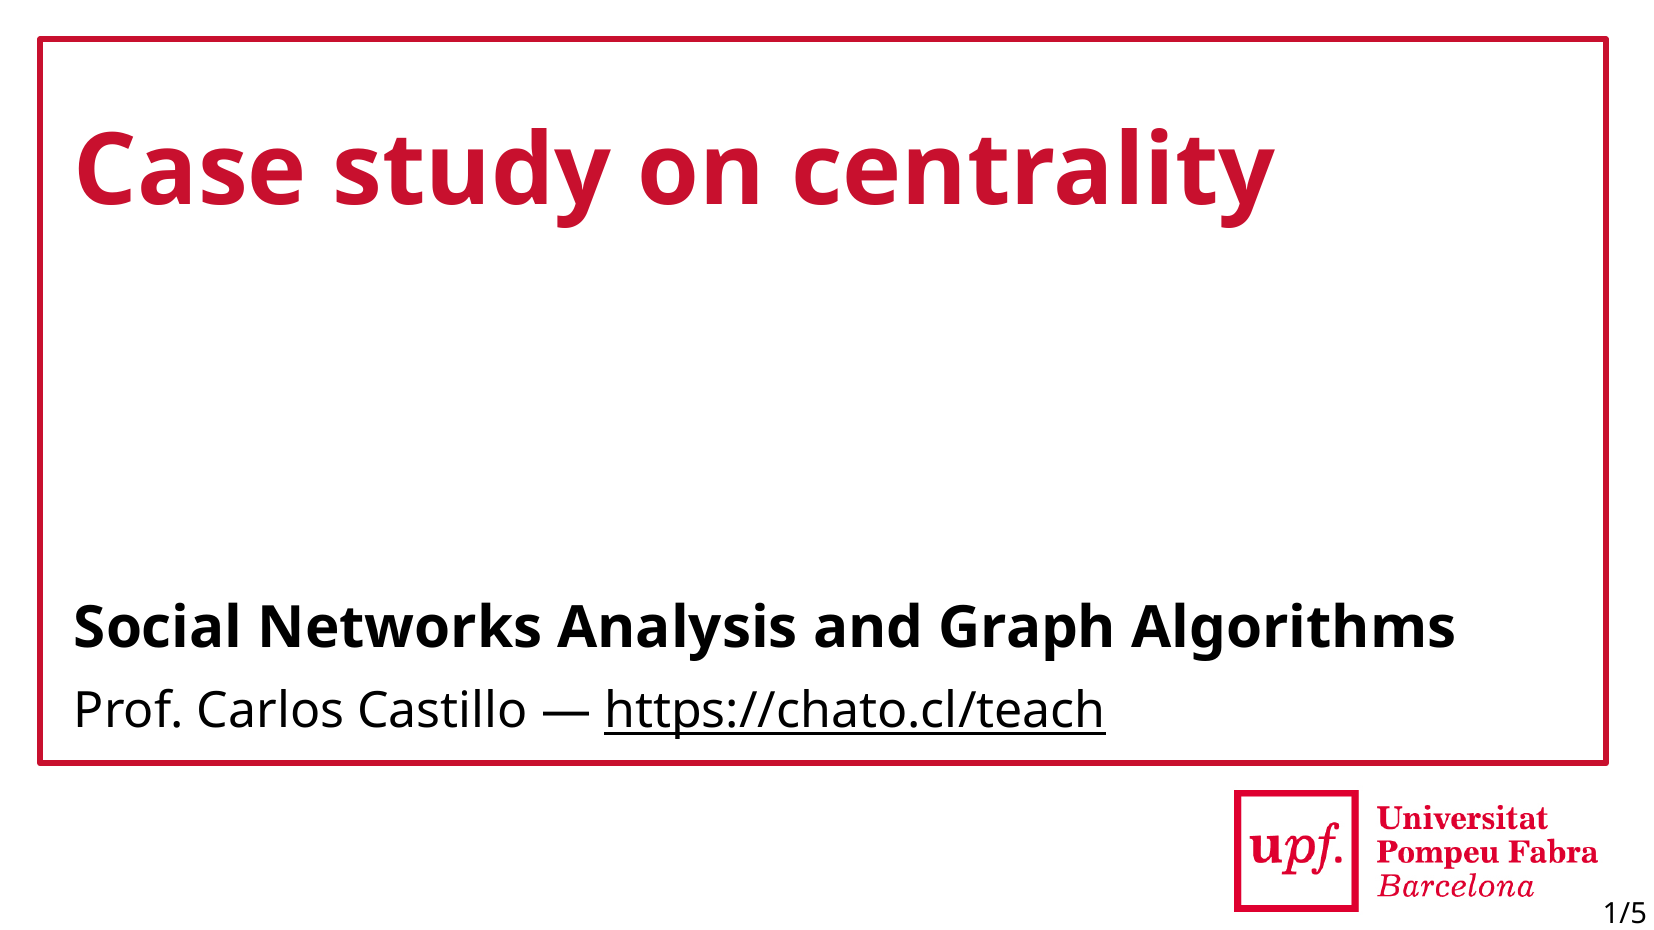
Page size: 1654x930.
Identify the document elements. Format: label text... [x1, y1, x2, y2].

picture [1229, 784, 1603, 915]
text_box Case study on centrality Social Networks Analysis and Graph Algorithms Prof. Carlos Castillo — https://chato.cl/teach [73, 77, 1562, 734]
chart [770, 589, 889, 649]
